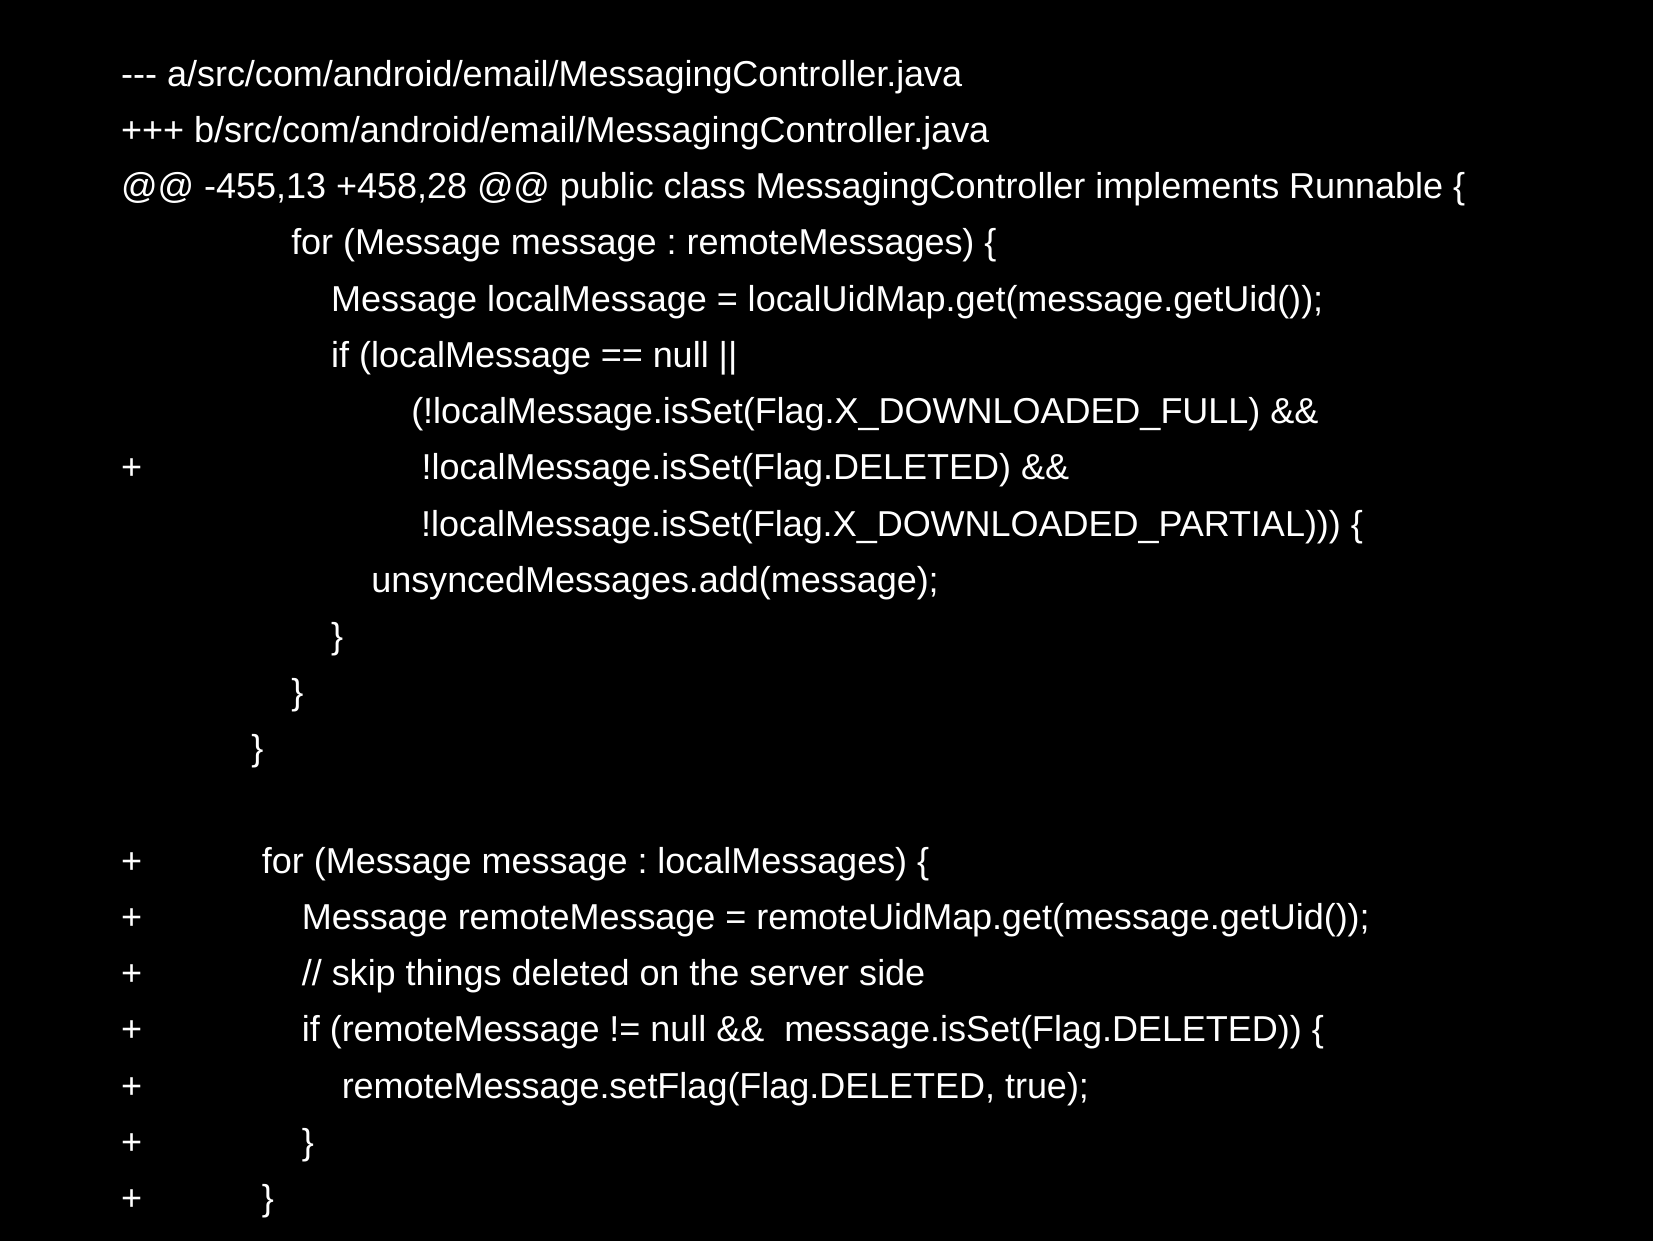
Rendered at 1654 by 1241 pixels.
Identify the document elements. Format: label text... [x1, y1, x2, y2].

list --- a/src/com/android/email/MessagingController.java +++ b/src/com/android/email/MessagingController.java @@ -455,13 +458,28 @@ public class MessagingController implements Runnable { for (Message message : remoteMessages) { Message localMessage = localUidMap.get(message.getUid()); if (localMessage == null || (!localMessage.isSet(Flag.X_DOWNLOADED_FULL) && + !localMessage.isSet(Flag.DELETED) && !localMessage.isSet(Flag.X_DOWNLOADED_PARTIAL))) { unsyncedMessages.add(message); } } } + for (Message message : localMessages) { + Message remoteMessage = remoteUidMap.get(message.getUid()); + // skip things deleted on the server side + if (remoteMessage != null && message.isSet(Flag.DELETED)) { + remoteMessage.setFlag(Flag.DELETED, true); + } + } [82, 53, 1653, 1238]
